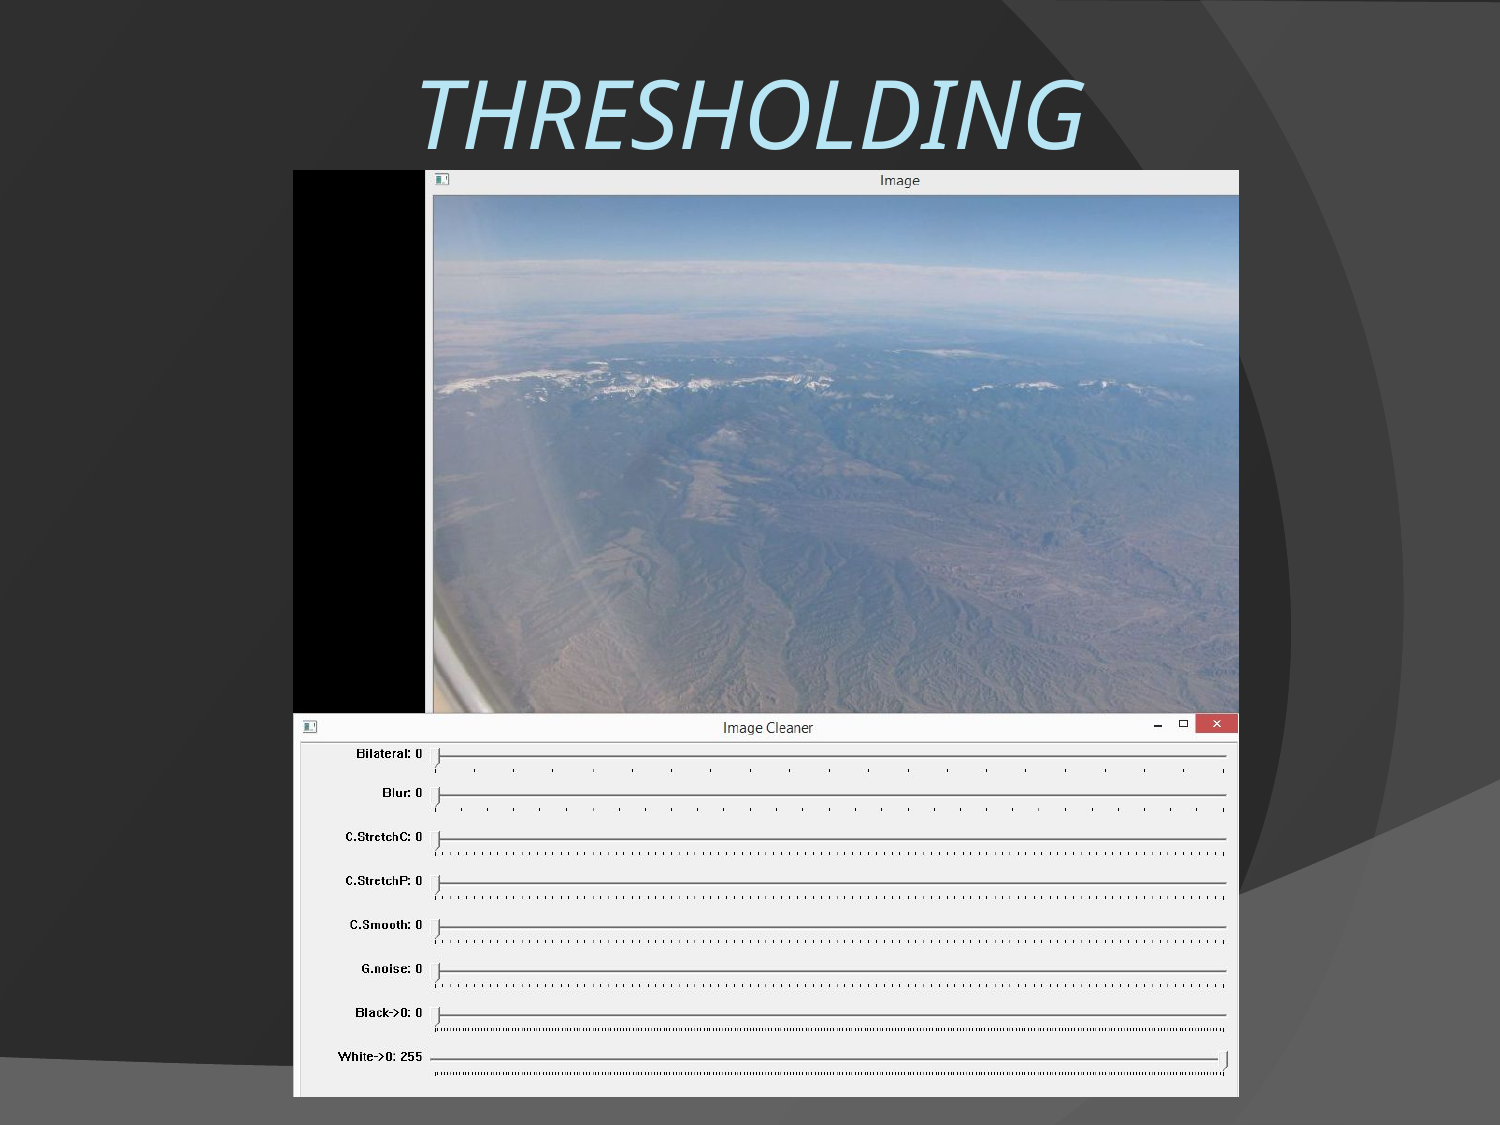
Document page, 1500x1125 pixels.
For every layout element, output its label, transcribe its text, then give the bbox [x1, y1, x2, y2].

text_box Thresholding [112, 38, 1388, 172]
picture [293, 172, 1239, 1097]
